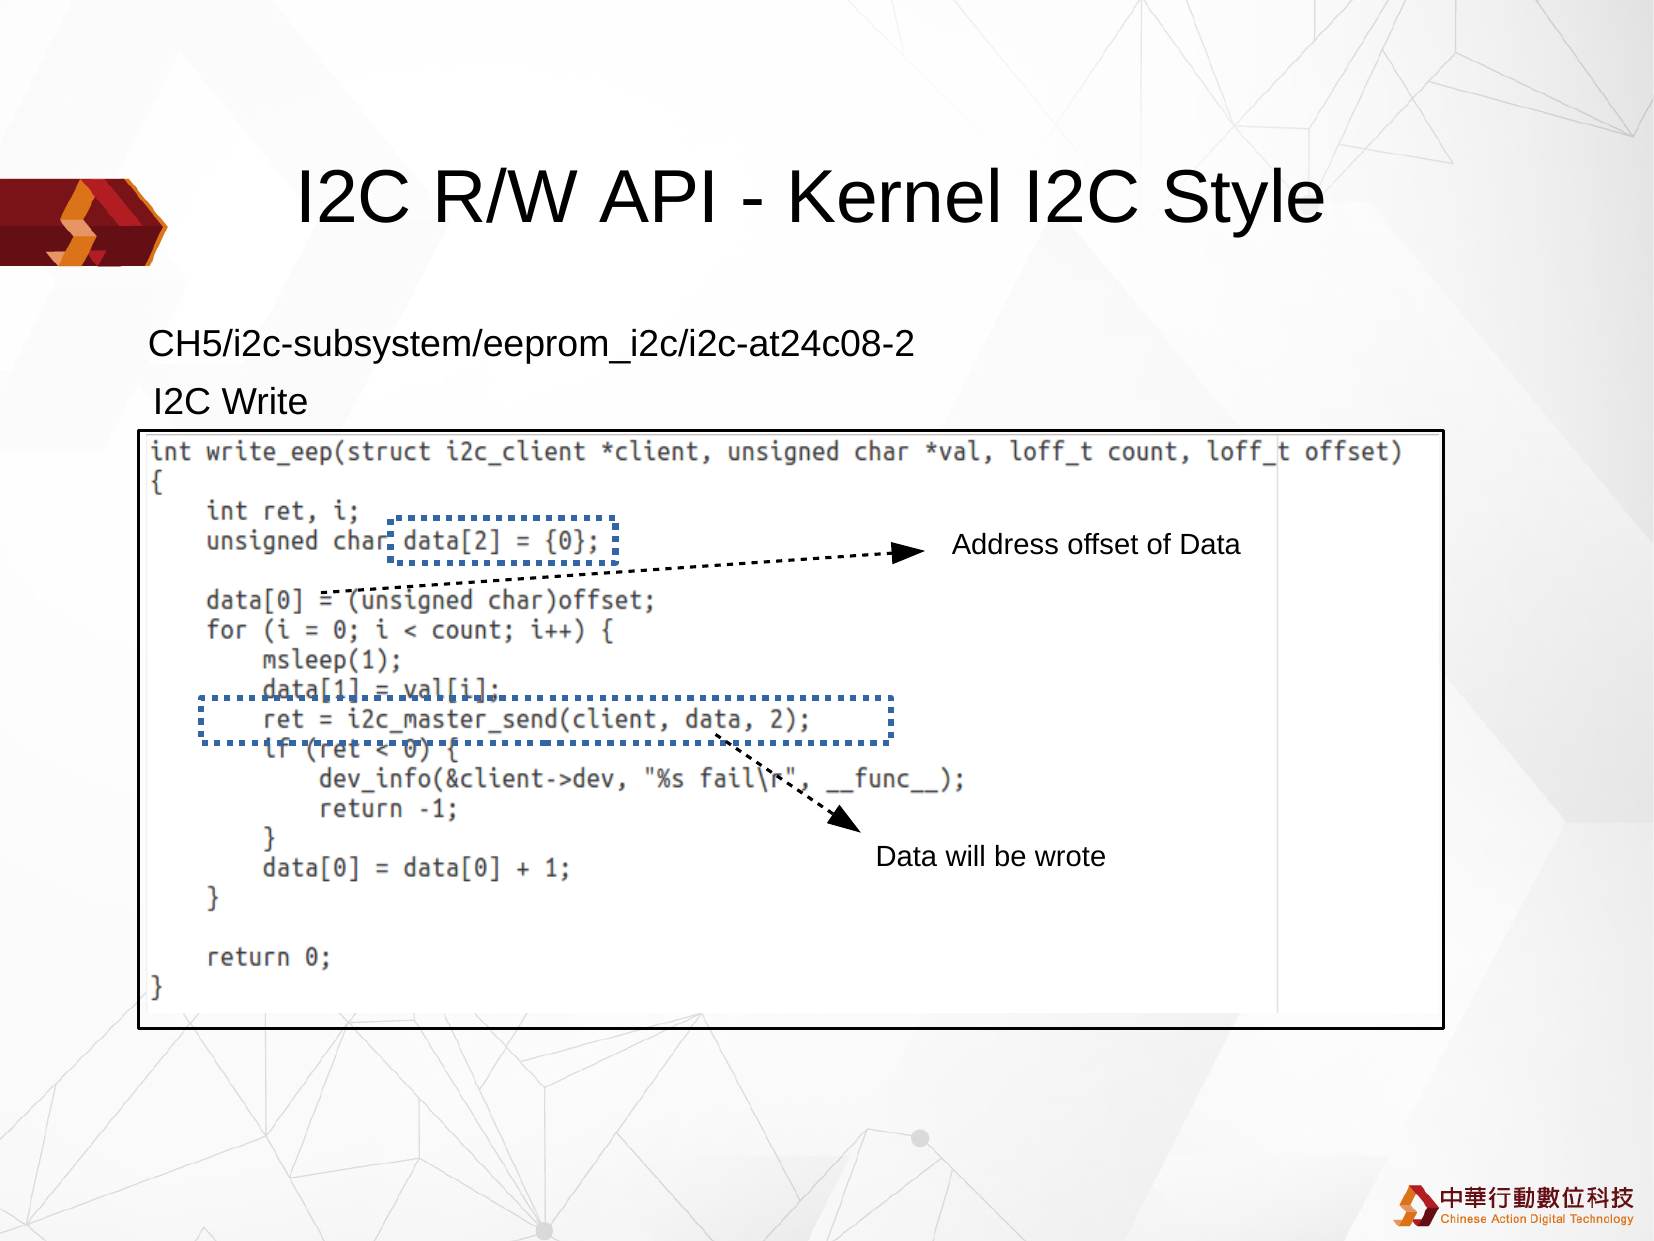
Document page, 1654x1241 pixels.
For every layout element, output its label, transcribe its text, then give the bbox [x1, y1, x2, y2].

text_box Address offset of Data [937, 520, 1283, 581]
title I2C R/W API - Kernel I2C Style [118, 112, 1506, 281]
text_box Data will be wrote [860, 832, 1206, 893]
text_box I2C Write [138, 373, 409, 429]
picture [0, 0, 1654, 1241]
text_box CH5/i2c-subsystem/eeprom_i2c/i2c-at24c08-2 [133, 315, 931, 372]
